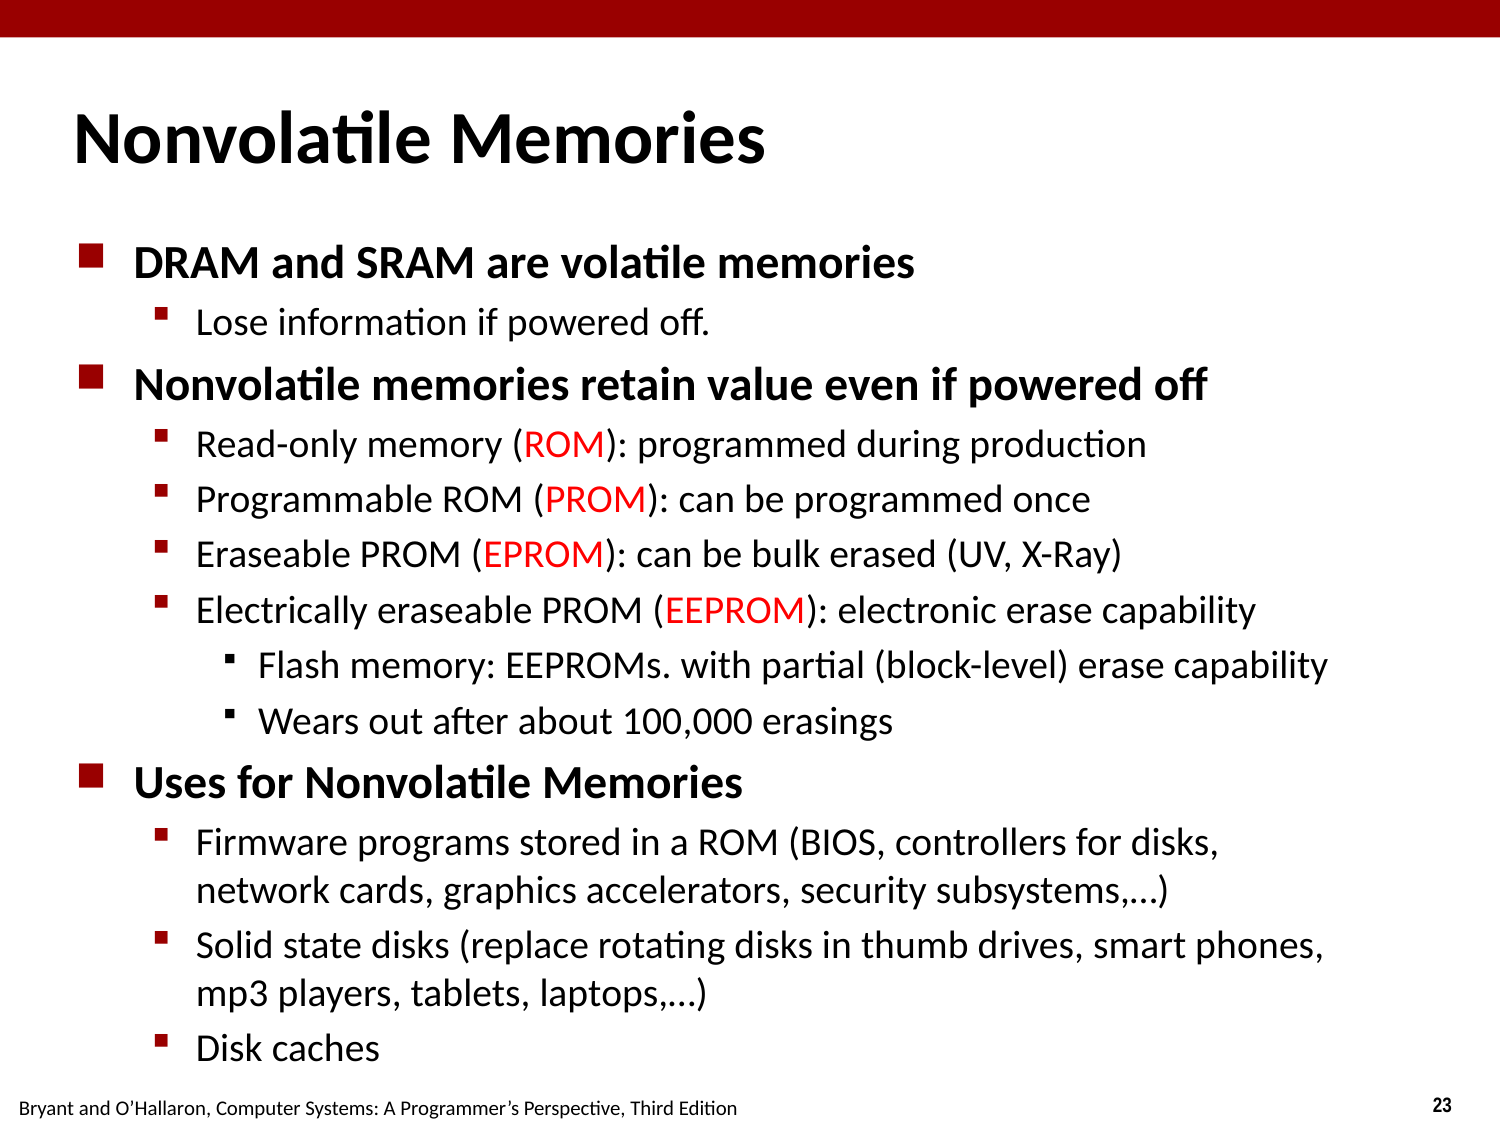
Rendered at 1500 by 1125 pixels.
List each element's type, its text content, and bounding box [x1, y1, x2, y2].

title Nonvolatile Memories [58, 71, 1304, 197]
list DRAM and SRAM are volatile memories Lose information if powered off. Nonvolatile memories retain value even if powered off Read-only memory (ROM): programmed during production Programmable ROM (PROM): can be programmed once Eraseable PROM (EPROM): can be bulk erased (UV, X-Ray) Electrically eraseable PROM (EEPROM): electronic erase capability Flash memory: EEPROMs. with partial (block-level) erase capability Wears out after about 100,000 erasings Uses for Nonvolatile Memories Firmware programs stored in a ROM (BIOS, controllers for disks, network cards, graphics accelerators, security subsystems,…) Solid state disks (replace rotating disks in thumb drives, smart phones, mp3 players, tablets, laptops,…) Disk caches [65, 223, 1361, 1088]
